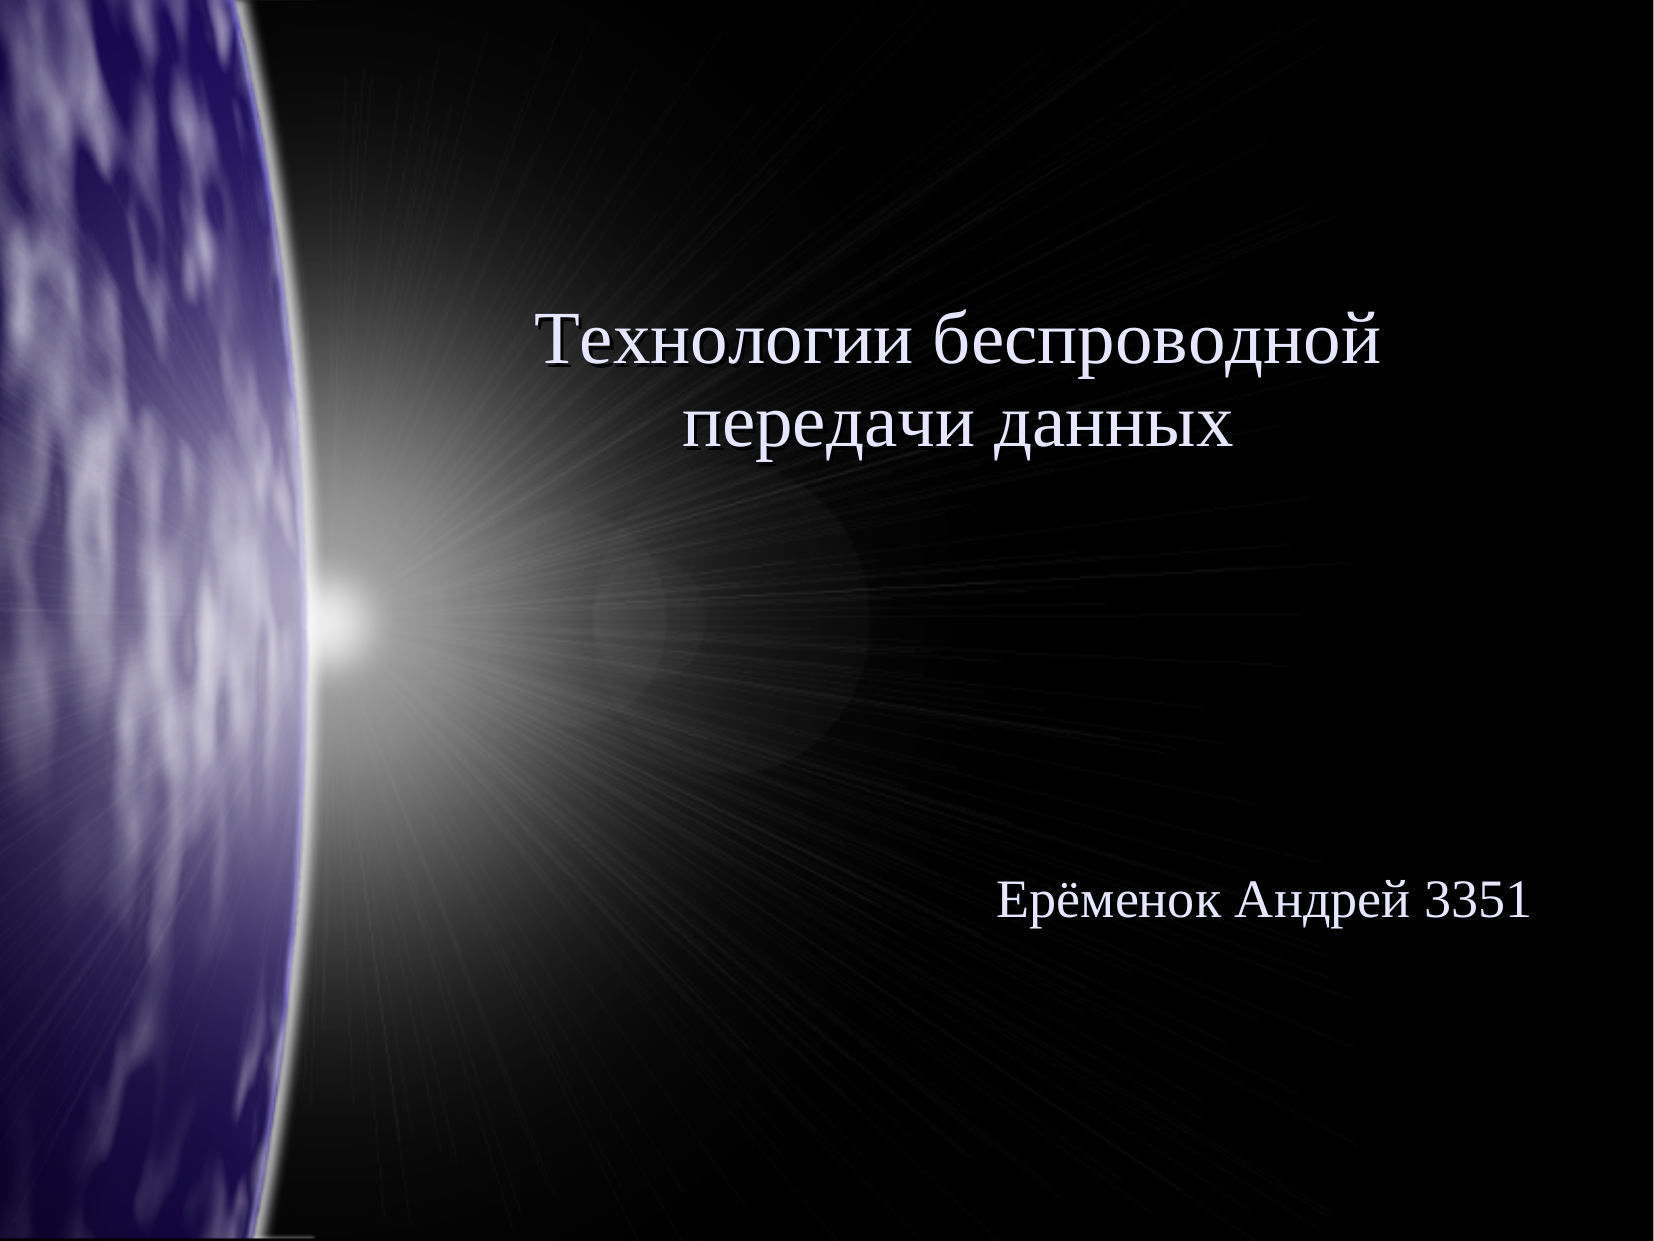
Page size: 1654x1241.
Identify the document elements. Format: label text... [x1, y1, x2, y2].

title Технологии беспроводной передачи данных [383, 110, 1534, 650]
picture [0, 0, 1654, 1241]
subtitle Ерёменок Андрей 3351 [385, 679, 1534, 1119]
